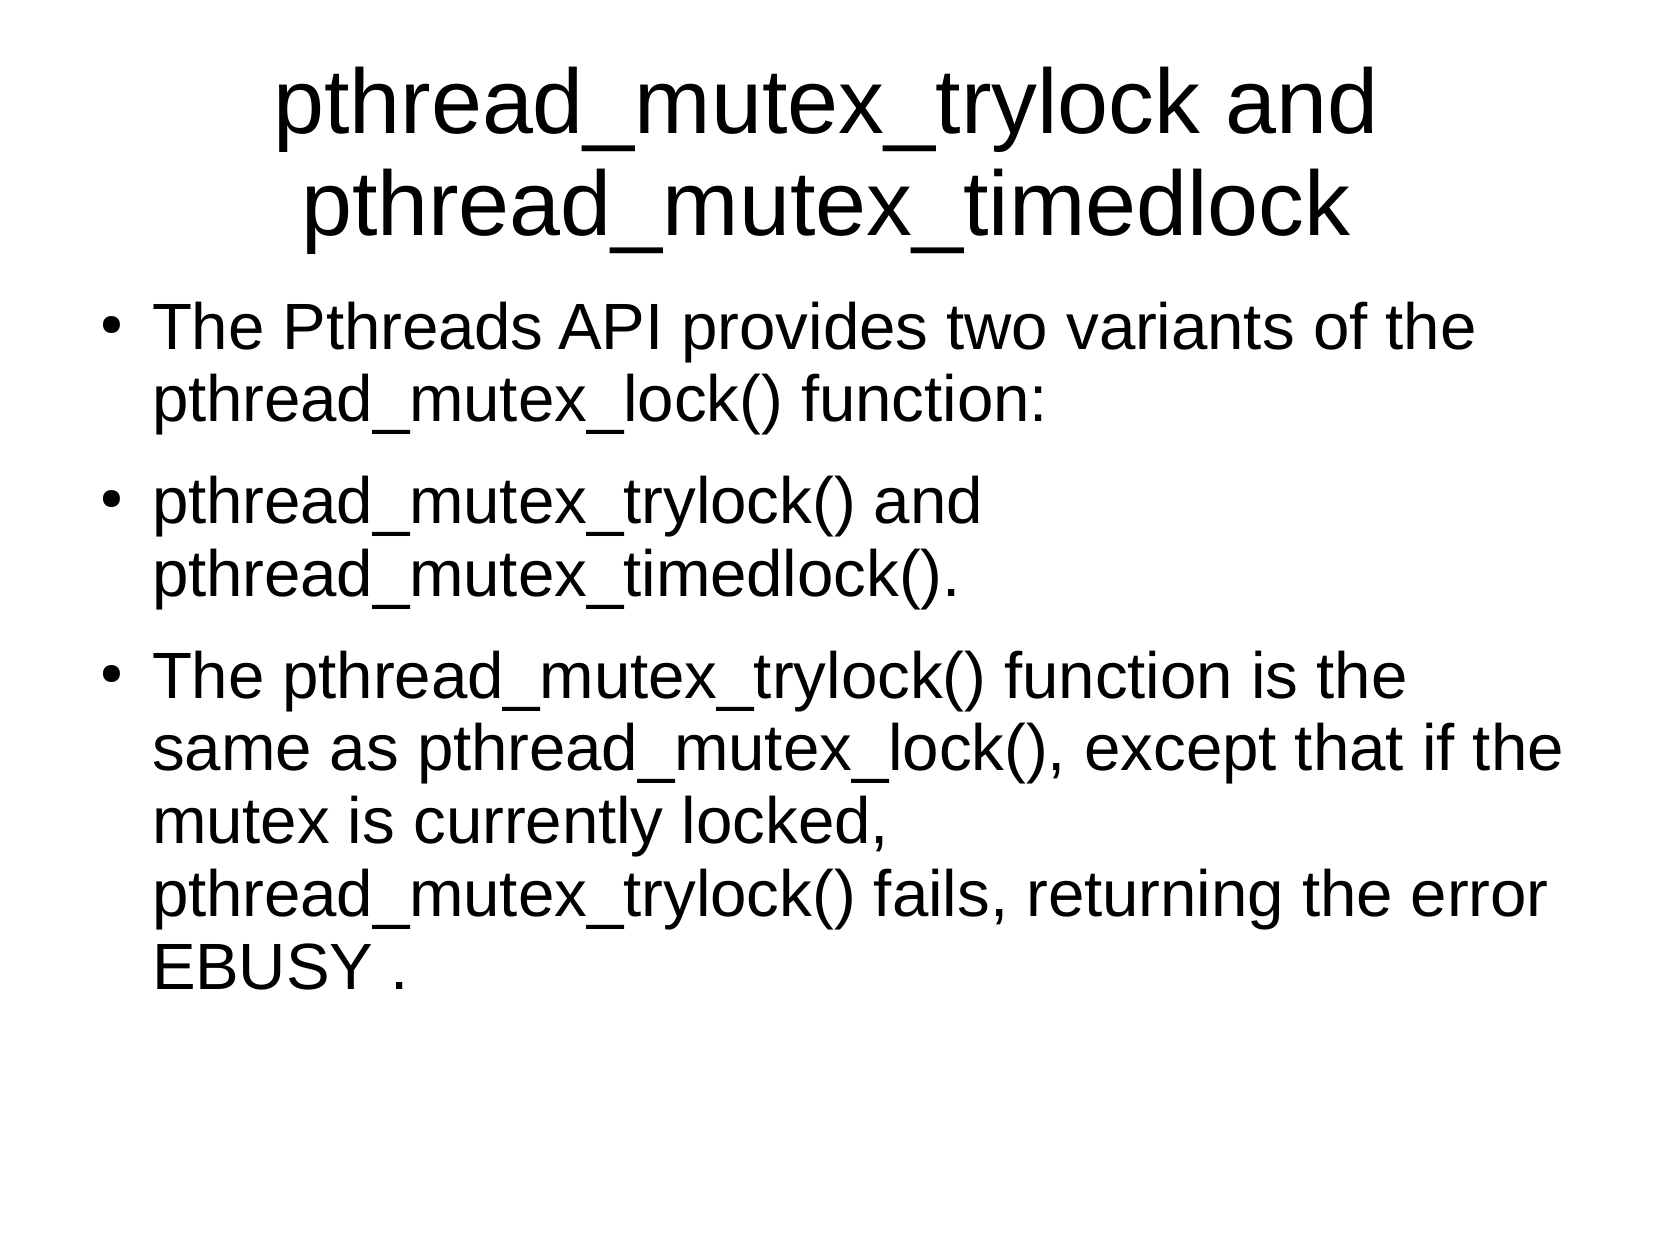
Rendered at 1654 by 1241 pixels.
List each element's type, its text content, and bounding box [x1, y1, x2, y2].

list The Pthreads API provides two variants of the pthread_mutex_lock() function: pthread_mutex_trylock() and pthread_mutex_timedlock(). The pthread_mutex_trylock() function is the same as pthread_mutex_lock(), except that if the mutex is currently locked, pthread_mutex_trylock() fails, returning the error EBUSY . [82, 290, 1571, 1010]
title pthread_mutex_trylock and pthread_mutex_timedlock [82, 49, 1571, 257]
